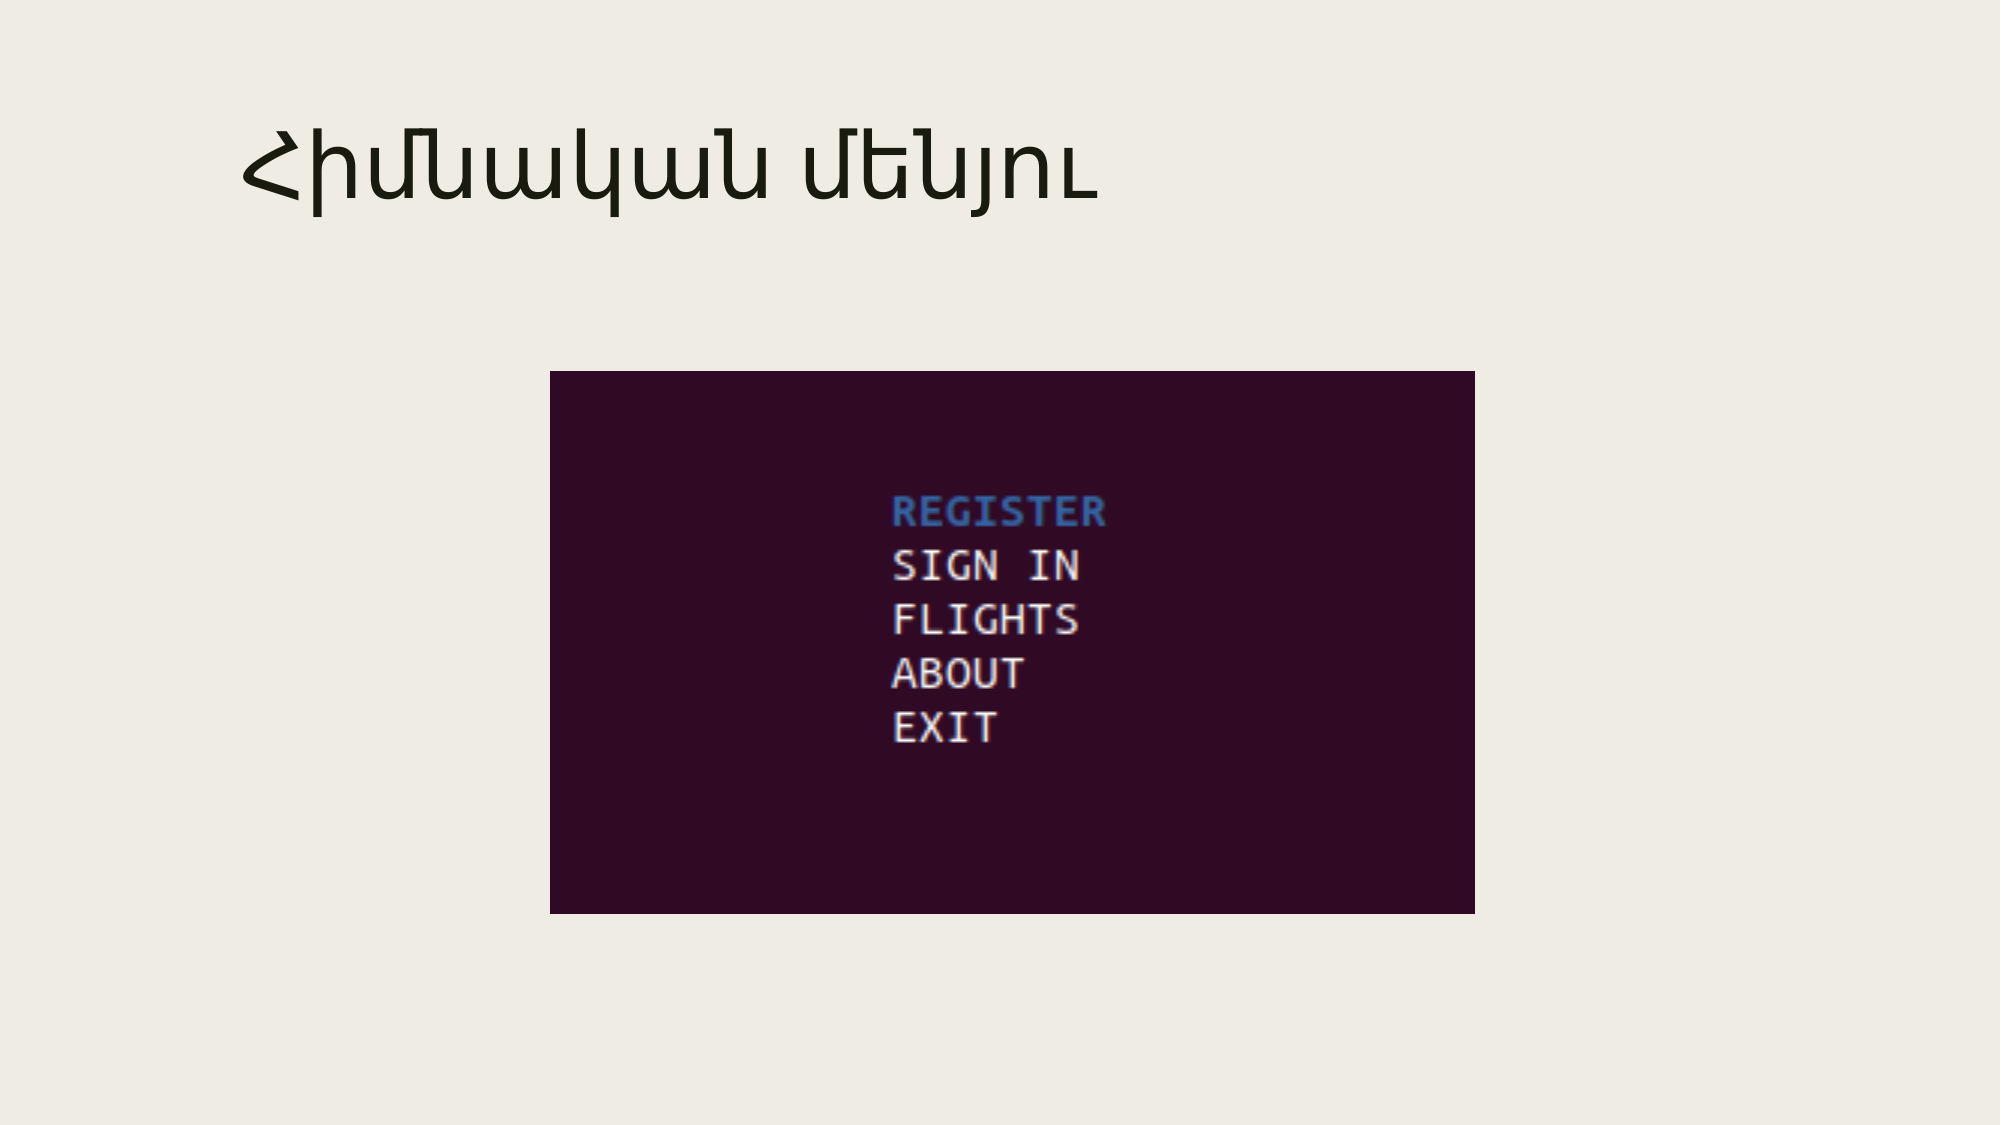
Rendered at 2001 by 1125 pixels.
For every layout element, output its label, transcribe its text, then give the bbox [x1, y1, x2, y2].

title Հիմնական մենյու [225, 112, 1801, 357]
picture [550, 371, 1475, 914]
